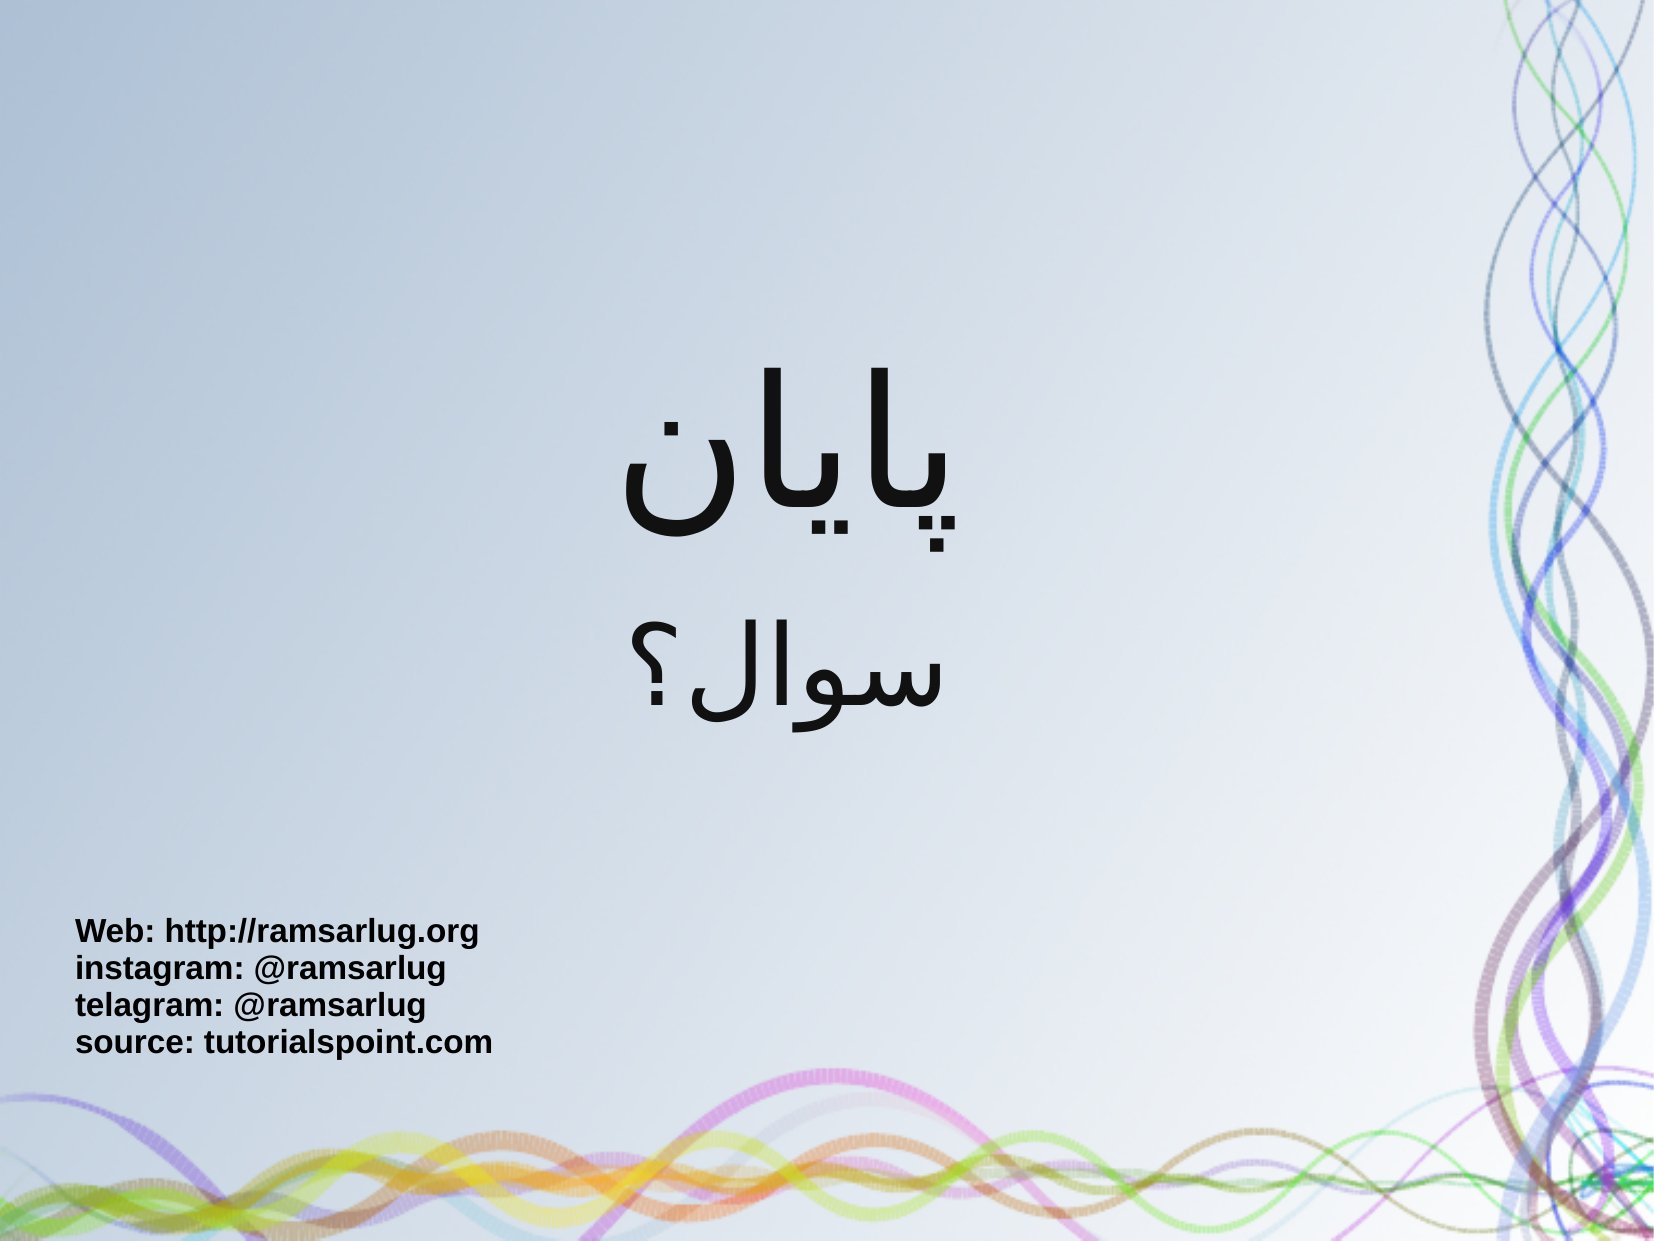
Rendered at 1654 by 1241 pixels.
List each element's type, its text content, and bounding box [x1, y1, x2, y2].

text_box پایان سوال؟ [300, 300, 1276, 826]
title Web: http://ramsarlug.org instagram: @ramsarlug telagram: @ramsarlug source: tutorialspoint.com [75, 900, 1463, 1073]
picture [0, 0, 1654, 1241]
